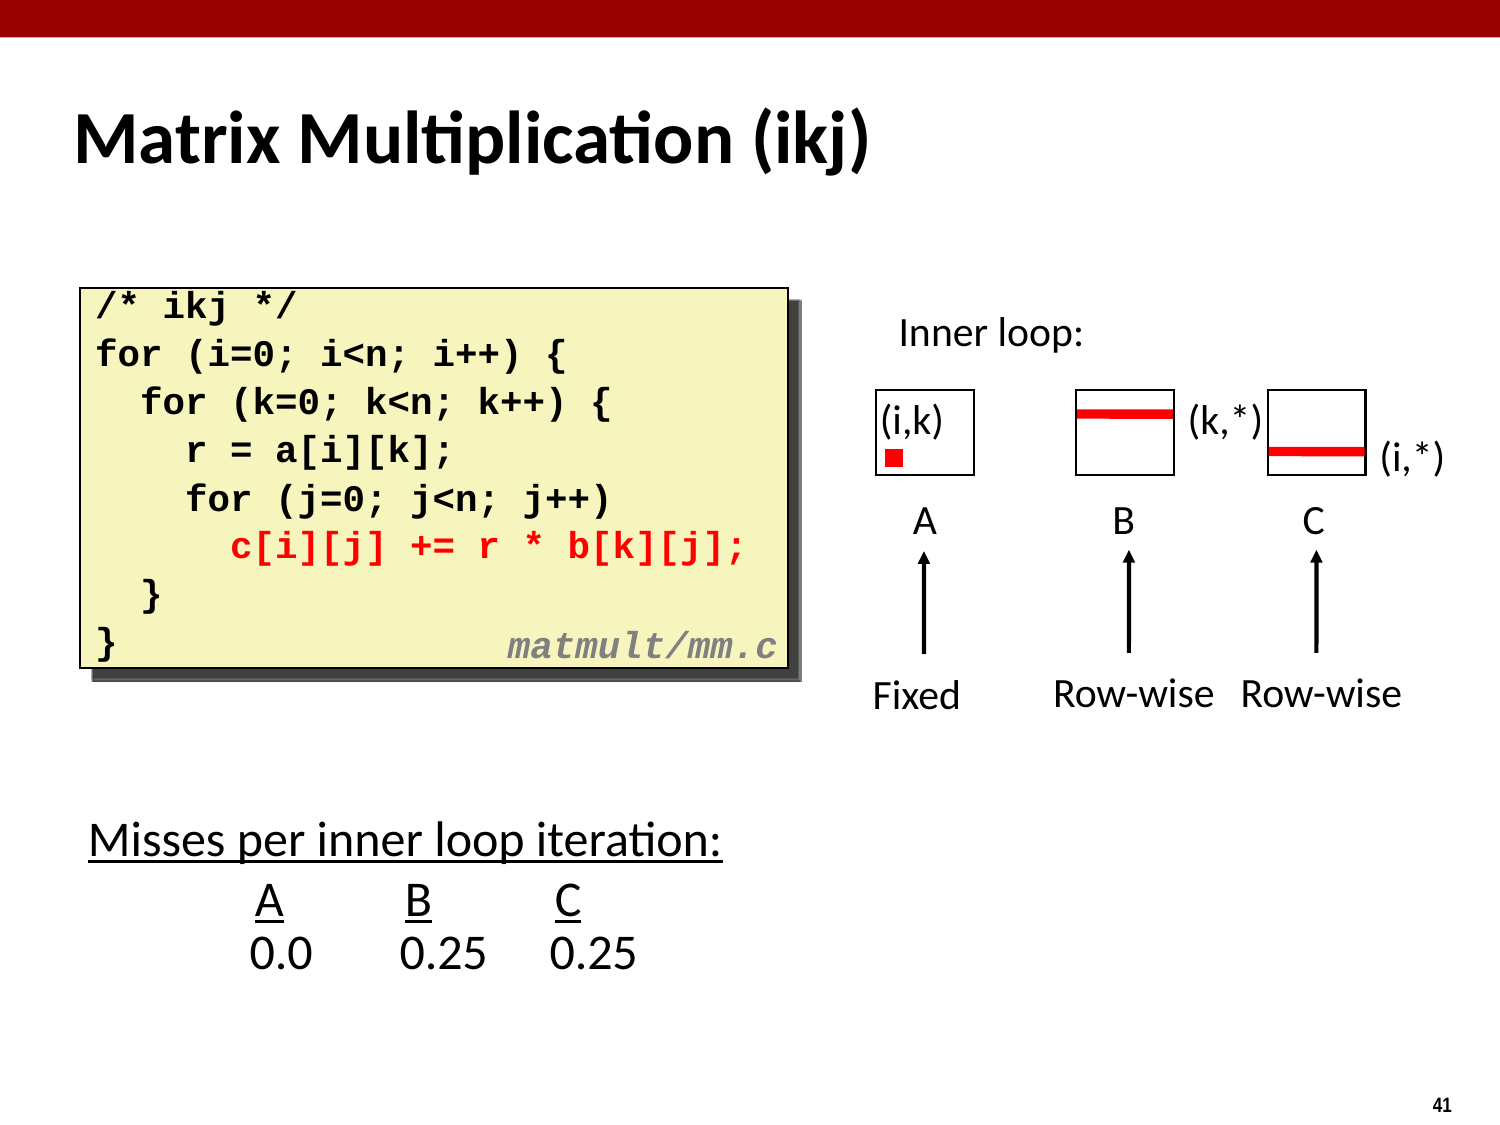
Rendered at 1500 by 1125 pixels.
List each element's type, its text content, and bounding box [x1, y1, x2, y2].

text_box 0.0 0.25 0.25 [67, 912, 900, 1013]
text_box [1075, 390, 1174, 476]
text_box Misses per inner loop iteration: A B C [72, 798, 925, 1000]
text_box (k,*) [1172, 385, 1279, 451]
text_box (i,k) [864, 385, 960, 451]
text_box A [898, 485, 953, 551]
text_box [1267, 451, 1364, 476]
title Matrix Multiplication (ikj) [58, 71, 1304, 197]
text_box Fixed [857, 660, 977, 725]
text_box Row-wise [1038, 658, 1225, 724]
text_box B [1097, 485, 1151, 551]
text_box [1279, 390, 1366, 446]
text_box C [1287, 485, 1340, 551]
text_box matmult/mm.c [493, 617, 793, 675]
text_box Row-wise [1225, 658, 1418, 724]
text_box Inner loop: [883, 297, 1100, 363]
text_box (i,*) [1364, 422, 1461, 488]
text_box [875, 390, 974, 476]
text_box /* ikj */ for (i=0; i<n; i++) { for (k=0; k<n; k++) { r = a[i][k]; for (j=0; j<n; j++) c[i][j] += r * b[k][j]; } } [80, 288, 789, 669]
